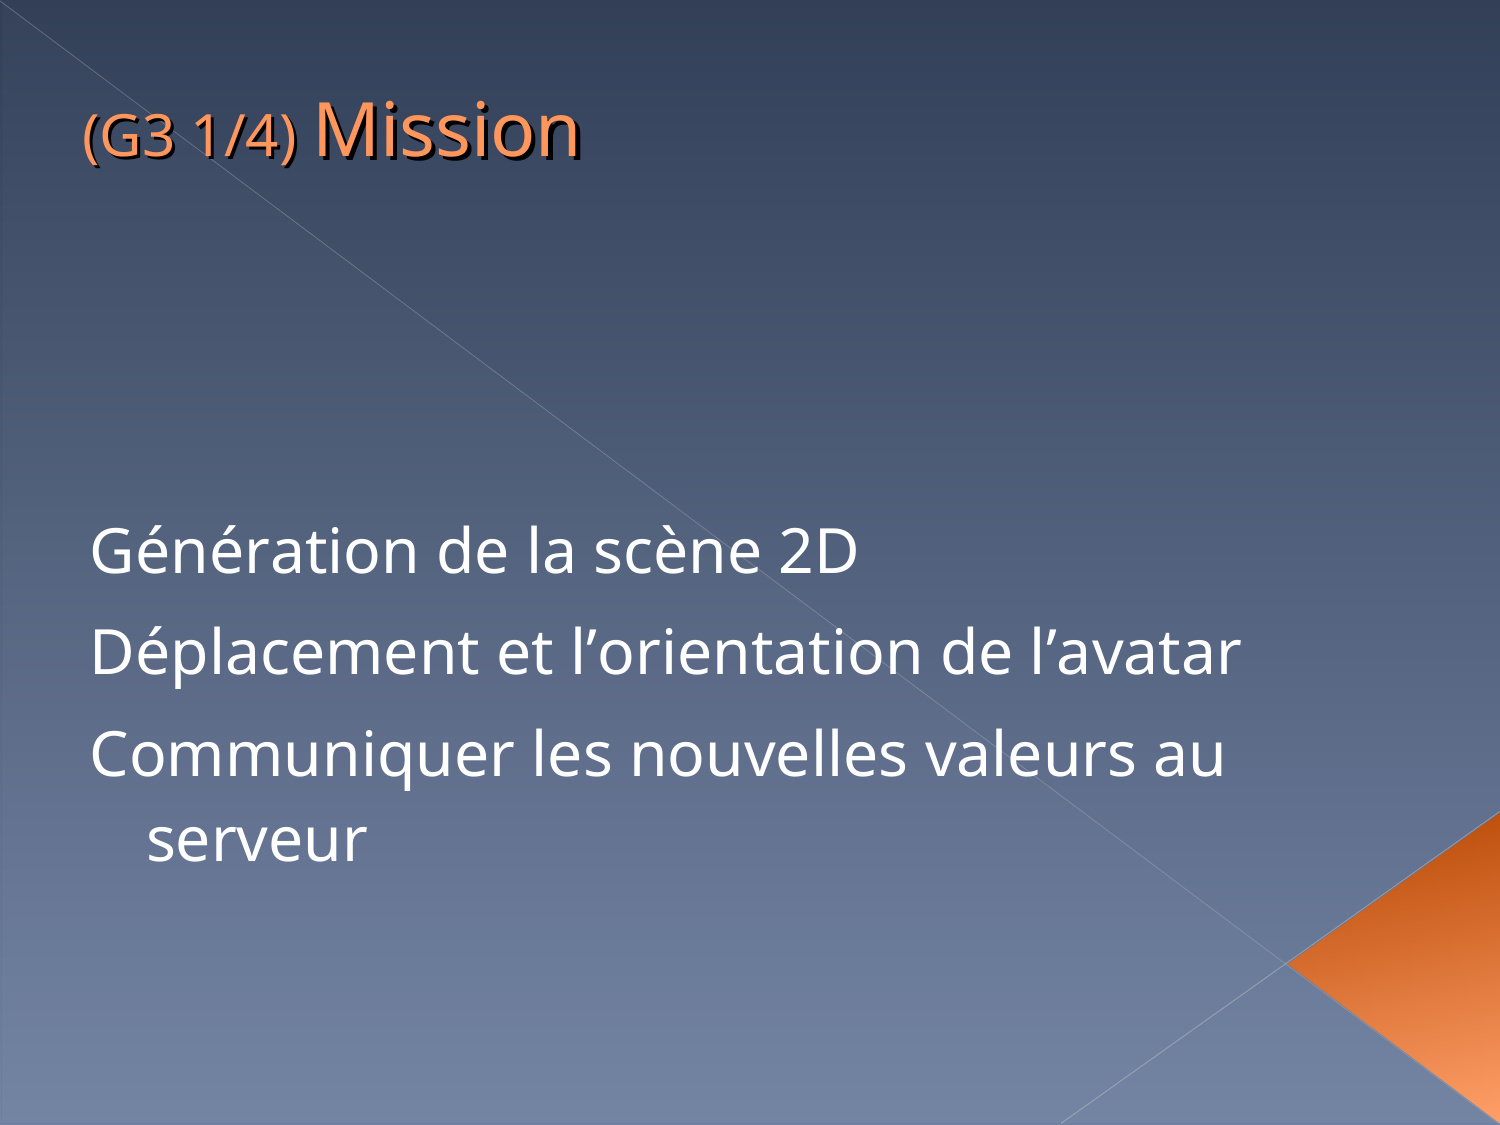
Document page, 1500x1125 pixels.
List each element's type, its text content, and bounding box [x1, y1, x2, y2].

list Génération de la scène 2D Déplacement et l’orientation de l’avatar Communiquer les nouvelles valeurs au serveur [75, 498, 1426, 1125]
title (G3 1/4) Mission [0, 89, 996, 268]
